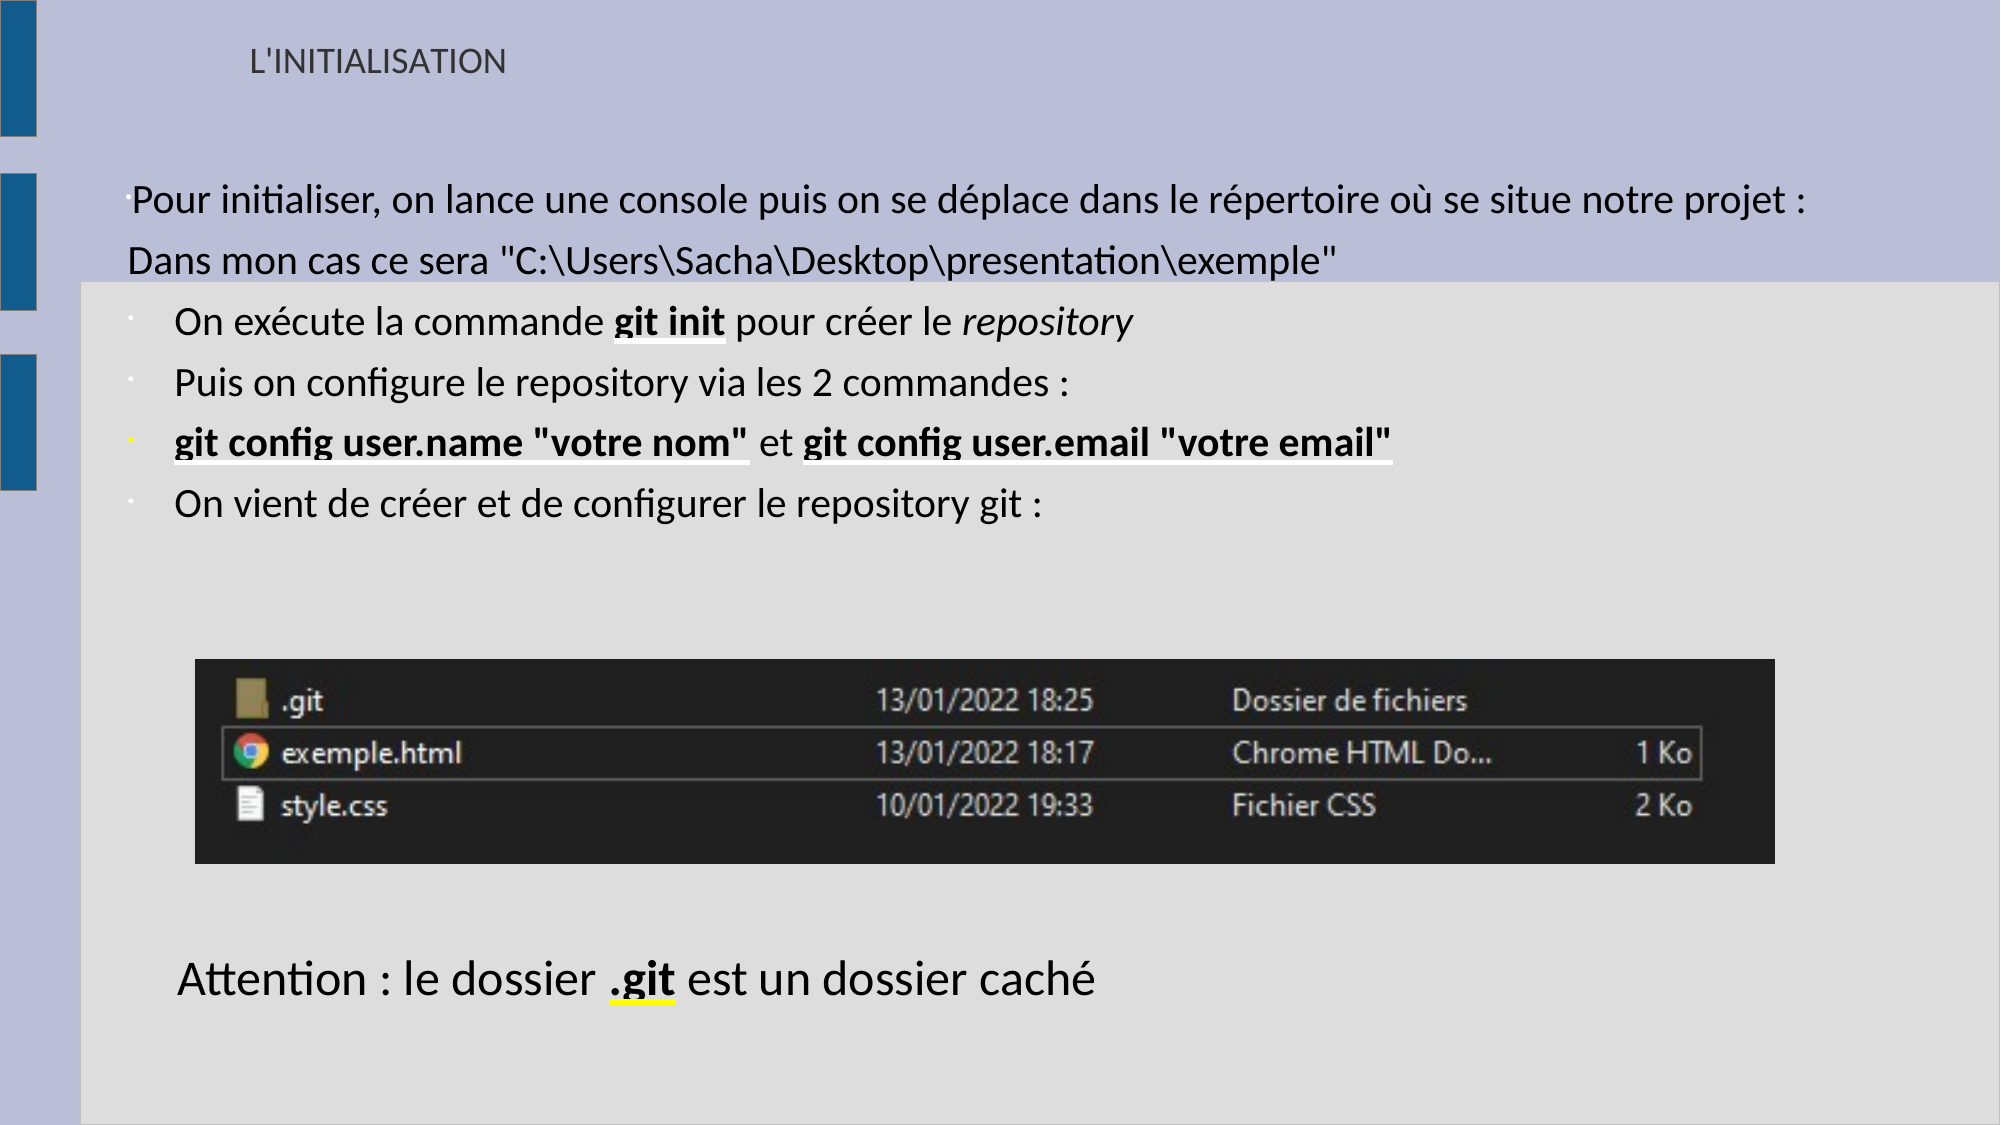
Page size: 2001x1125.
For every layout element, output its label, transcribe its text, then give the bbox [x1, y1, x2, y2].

text_box Pour initialiser, on lance une console puis on se déplace dans le répertoire où se situe notre projet : Dans mon cas ce sera "C:\Users\Sacha\Desktop\presentation\exemple" On exécute la commande git init pour créer le repository Puis on configure le repository via les 2 commandes : git config user.name "votre nom" et git config user.email "votre email" On vient de créer et de configurer le repository git : [125, 159, 1852, 527]
title L'INITIALISATION [125, 34, 630, 159]
picture [195, 659, 1775, 864]
text_box Attention : le dossier .git est un dossier caché [175, 943, 1300, 1006]
